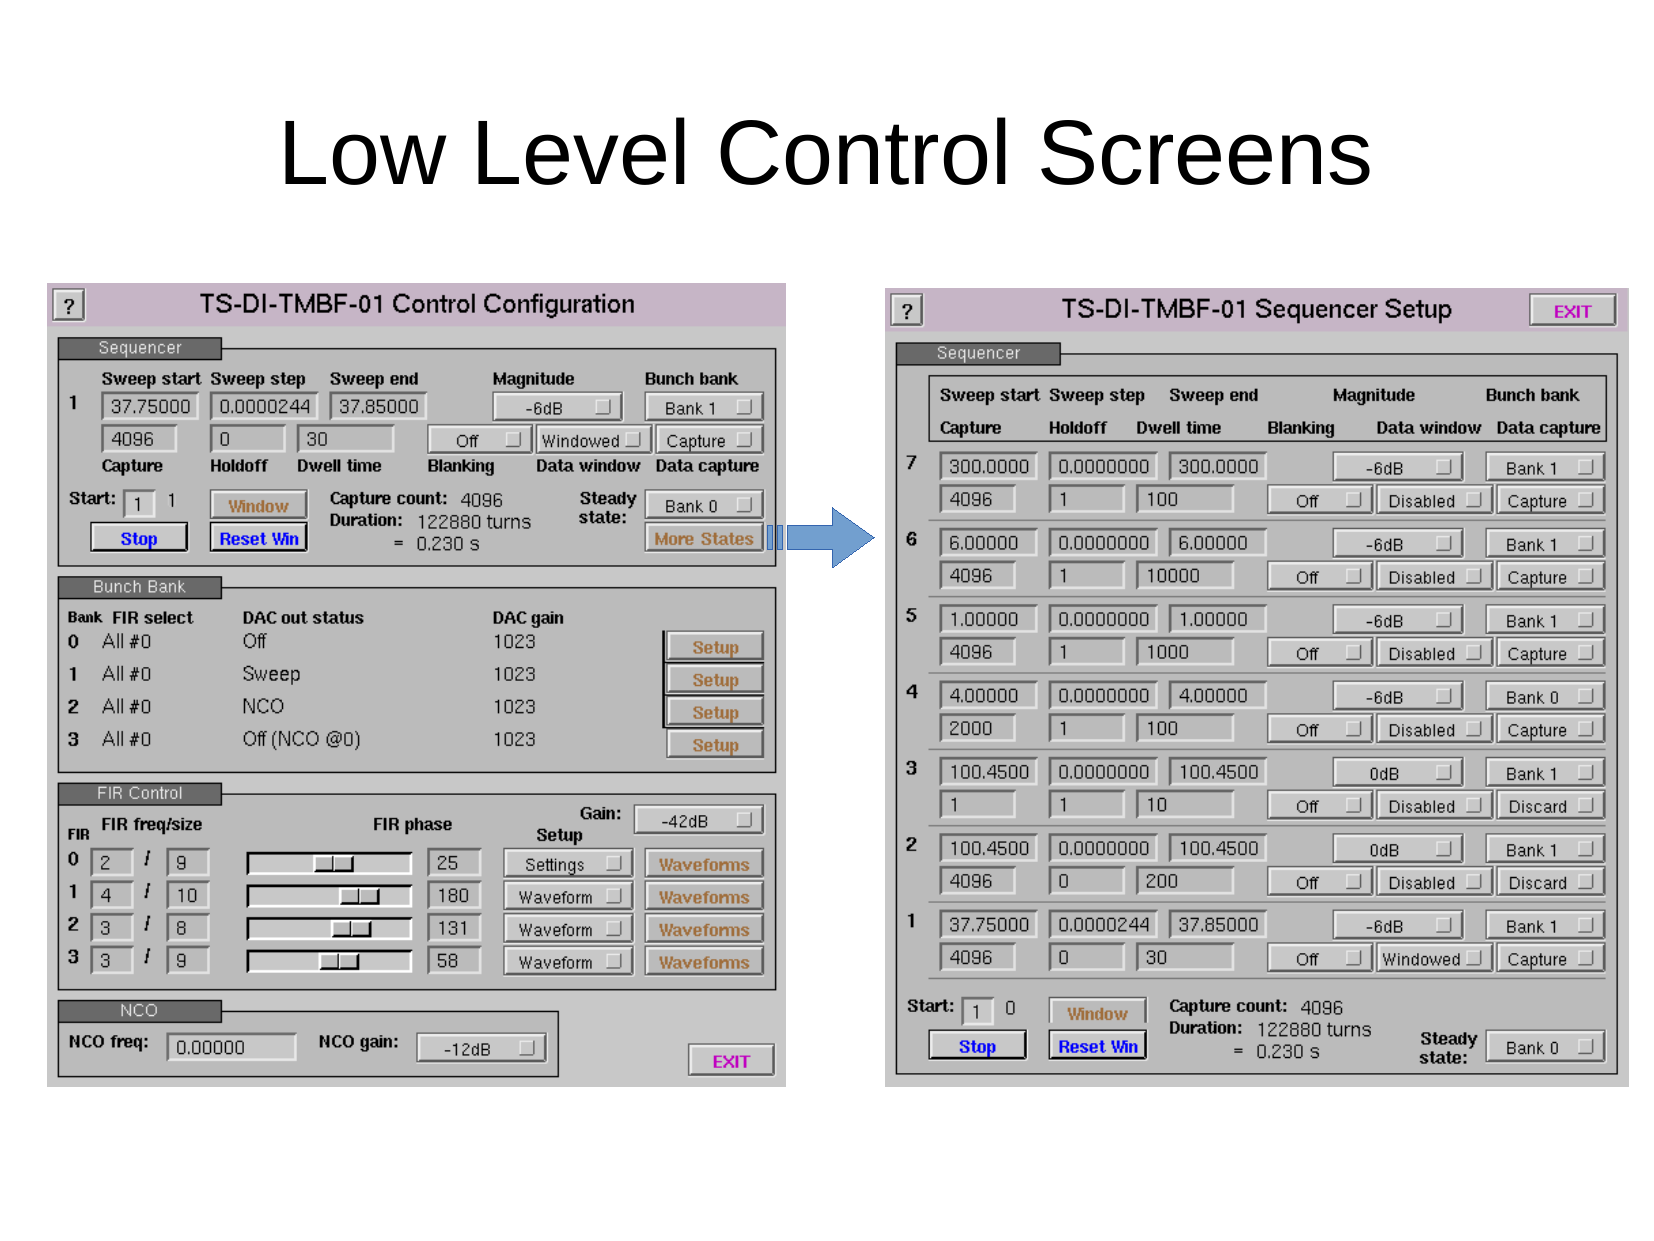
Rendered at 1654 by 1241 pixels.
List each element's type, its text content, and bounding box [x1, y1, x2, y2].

picture [47, 283, 786, 1087]
text_box [777, 525, 783, 550]
picture [885, 288, 1629, 1087]
text_box [767, 525, 773, 550]
text_box [787, 507, 875, 568]
title Low Level Control Screens [82, 49, 1571, 257]
